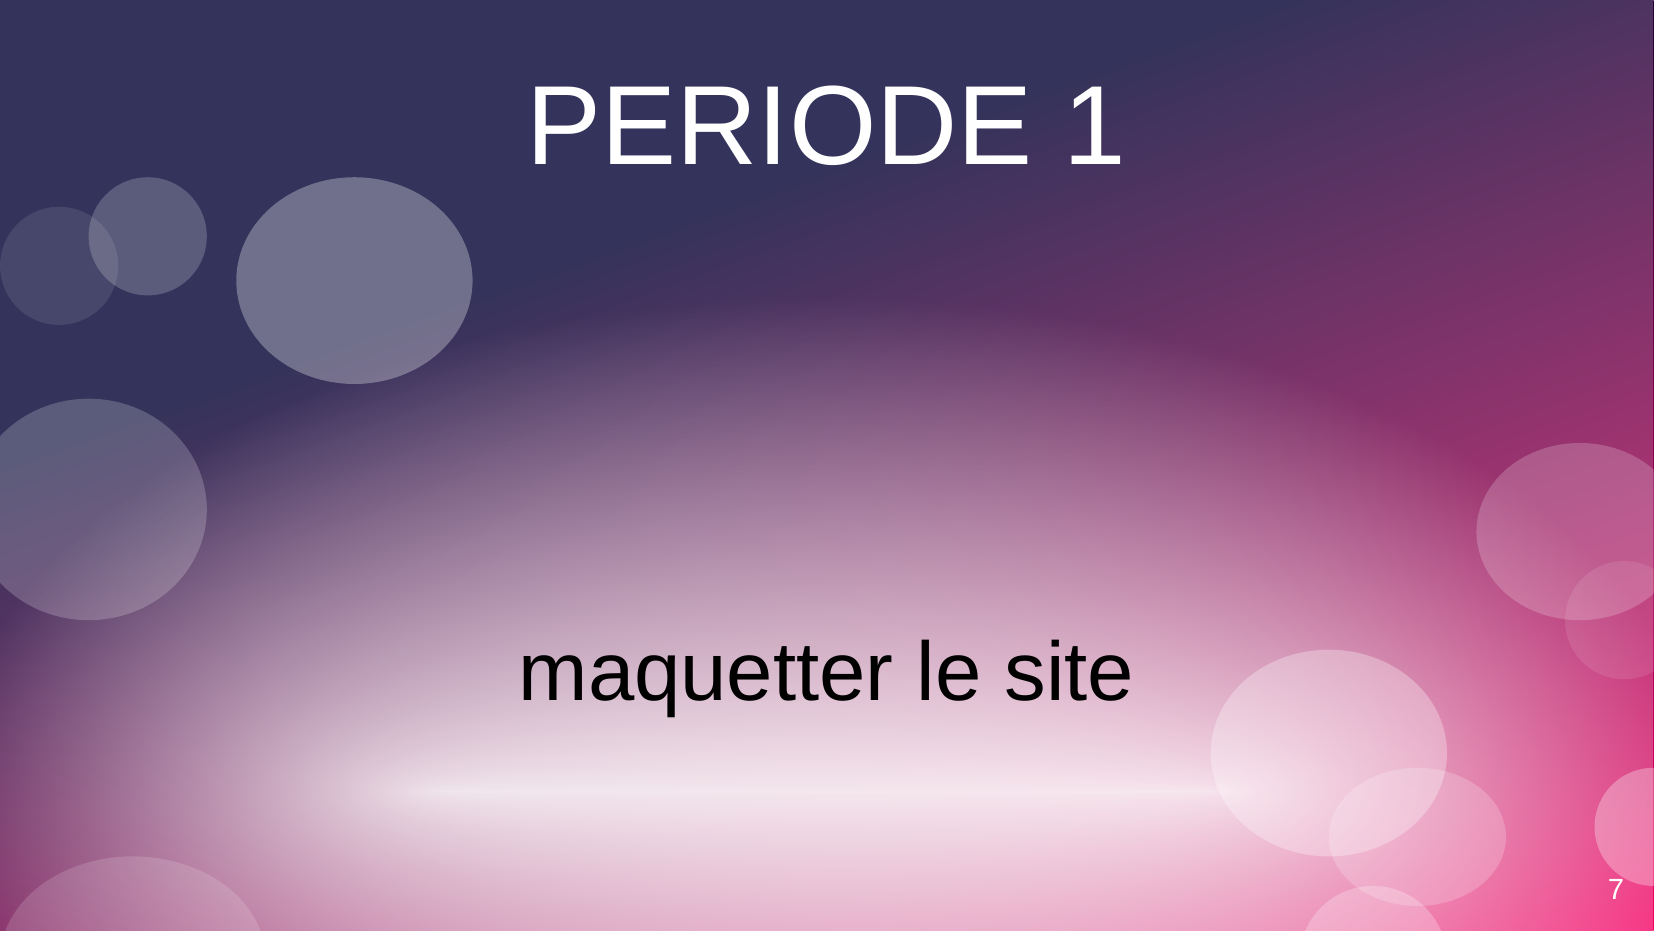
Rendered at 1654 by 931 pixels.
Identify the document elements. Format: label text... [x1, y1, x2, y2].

title PERIODE 1 [88, 44, 1565, 207]
title maquetter le site [88, 590, 1565, 753]
